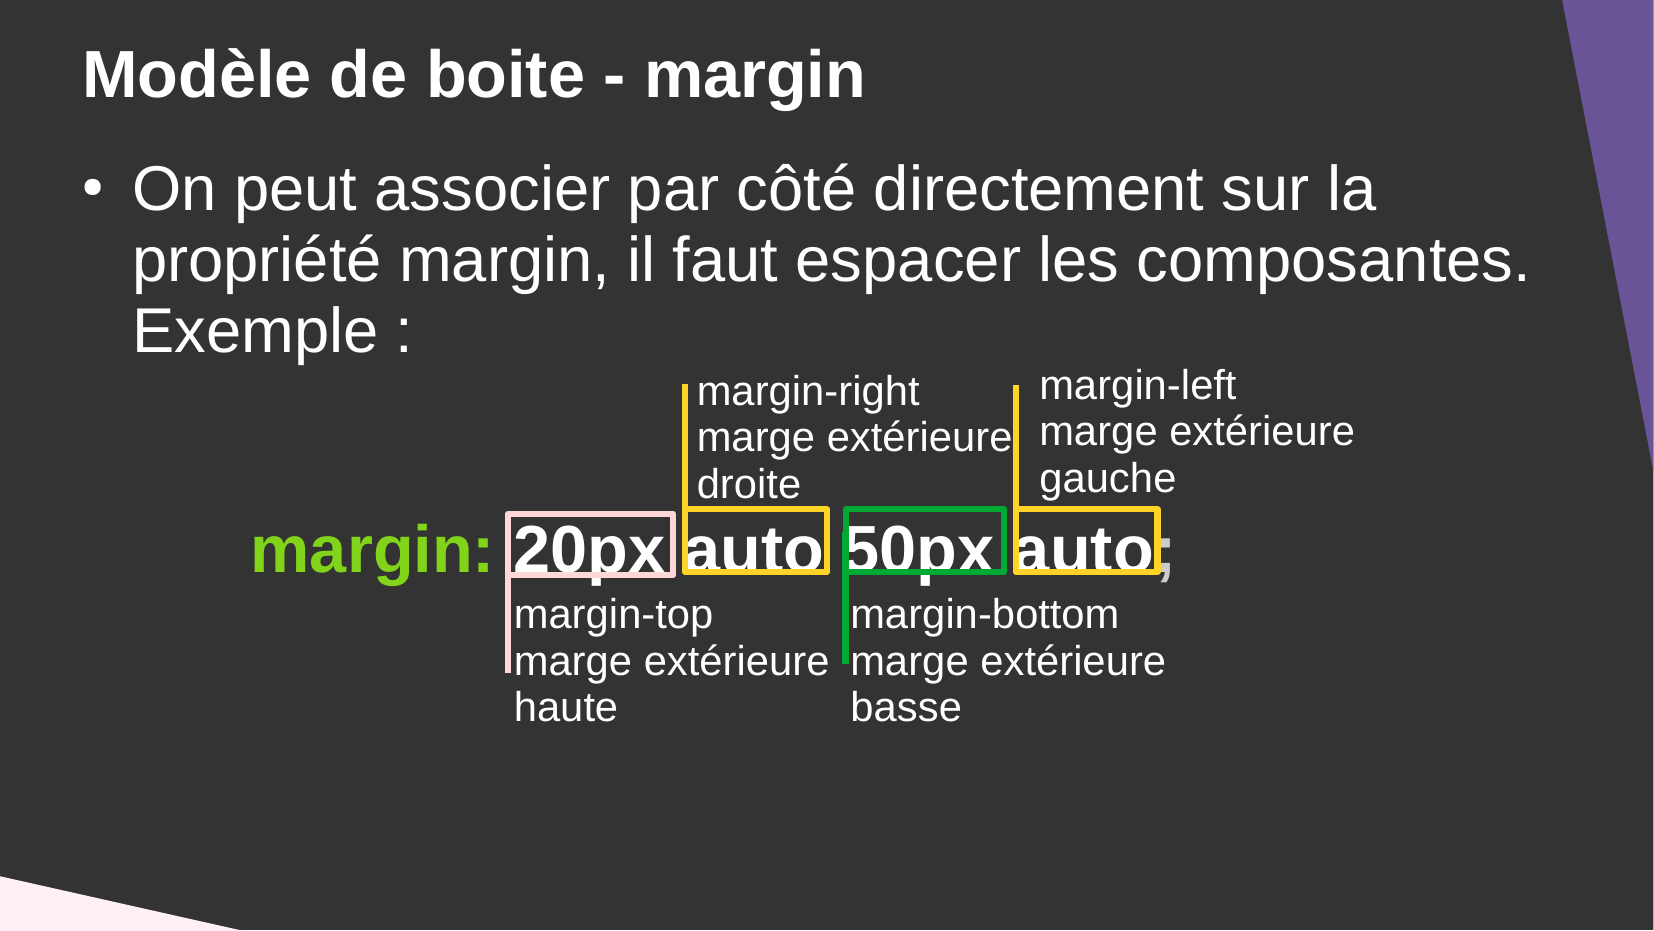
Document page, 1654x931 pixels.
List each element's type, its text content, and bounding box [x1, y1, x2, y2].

title margin-left marge extérieure gauche [1039, 361, 1359, 505]
title margin-right marge extérieure droite [696, 367, 1016, 507]
text_box [0, 876, 244, 931]
title Modèle de boite - margin [82, 37, 1571, 112]
text_box margin: 20px auto 50px auto; [39, 504, 843, 595]
text_box margin: 20px auto 50px auto; [849, 504, 1388, 595]
list On peut associer par côté directement sur la propriété margin, il faut espacer les composantes. Exemple : [64, 153, 1604, 367]
text_box margin: 20px auto 50px auto; [1019, 512, 1154, 569]
title margin-top marge extérieure haute [513, 591, 833, 731]
text_box margin: 20px auto 50px auto; [849, 512, 1001, 569]
title margin-bottom marge extérieure basse [850, 591, 1170, 739]
text_box margin: 20px auto 50px auto; [511, 517, 670, 572]
text_box margin: 20px auto 50px auto; [688, 512, 824, 569]
text_box [1562, 0, 1654, 475]
